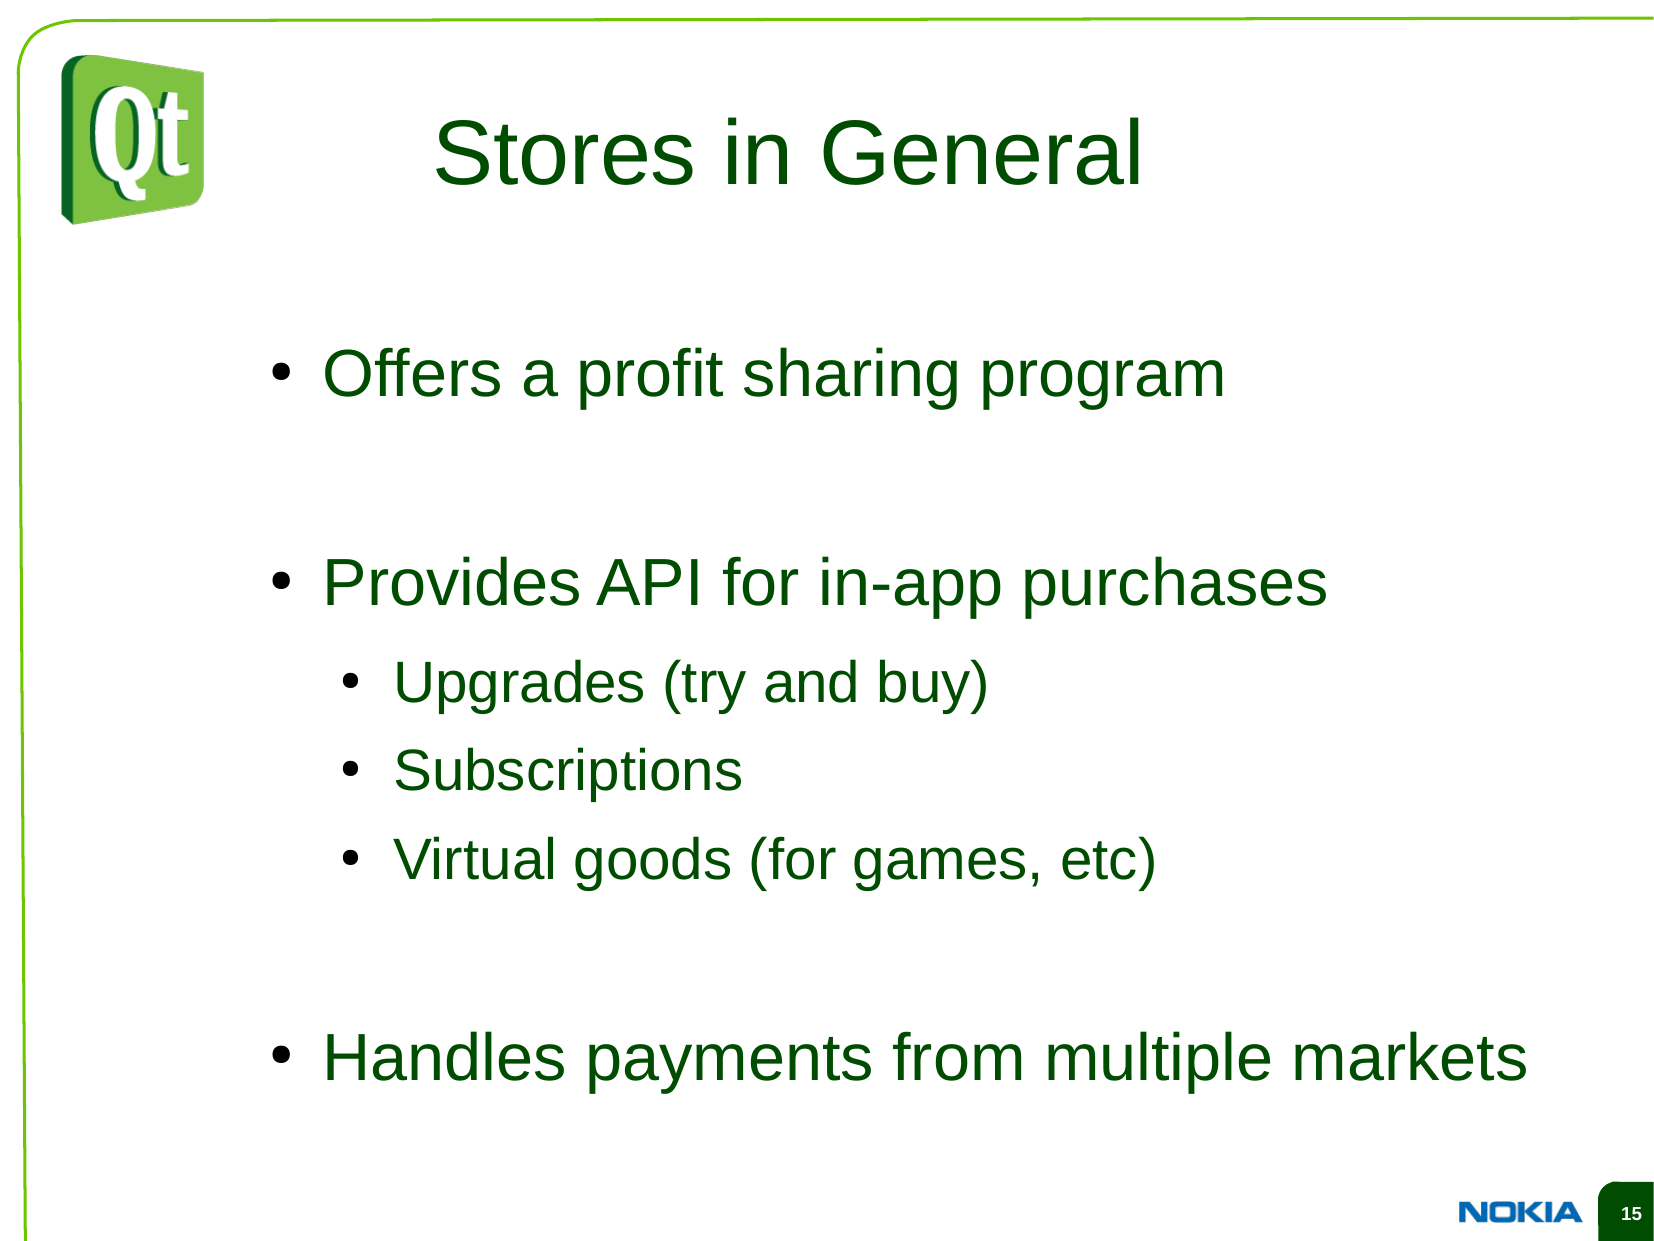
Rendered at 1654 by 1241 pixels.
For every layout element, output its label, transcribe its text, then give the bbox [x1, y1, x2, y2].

picture [61, 55, 204, 225]
picture [1459, 1201, 1583, 1223]
list Offers a profit sharing program Provides API for in-app purchases Upgrades (try and buy) Subscriptions Virtual goods (for games, etc) Handles payments from multiple markets [251, 336, 1571, 1155]
title Stores in General [251, 49, 1327, 257]
